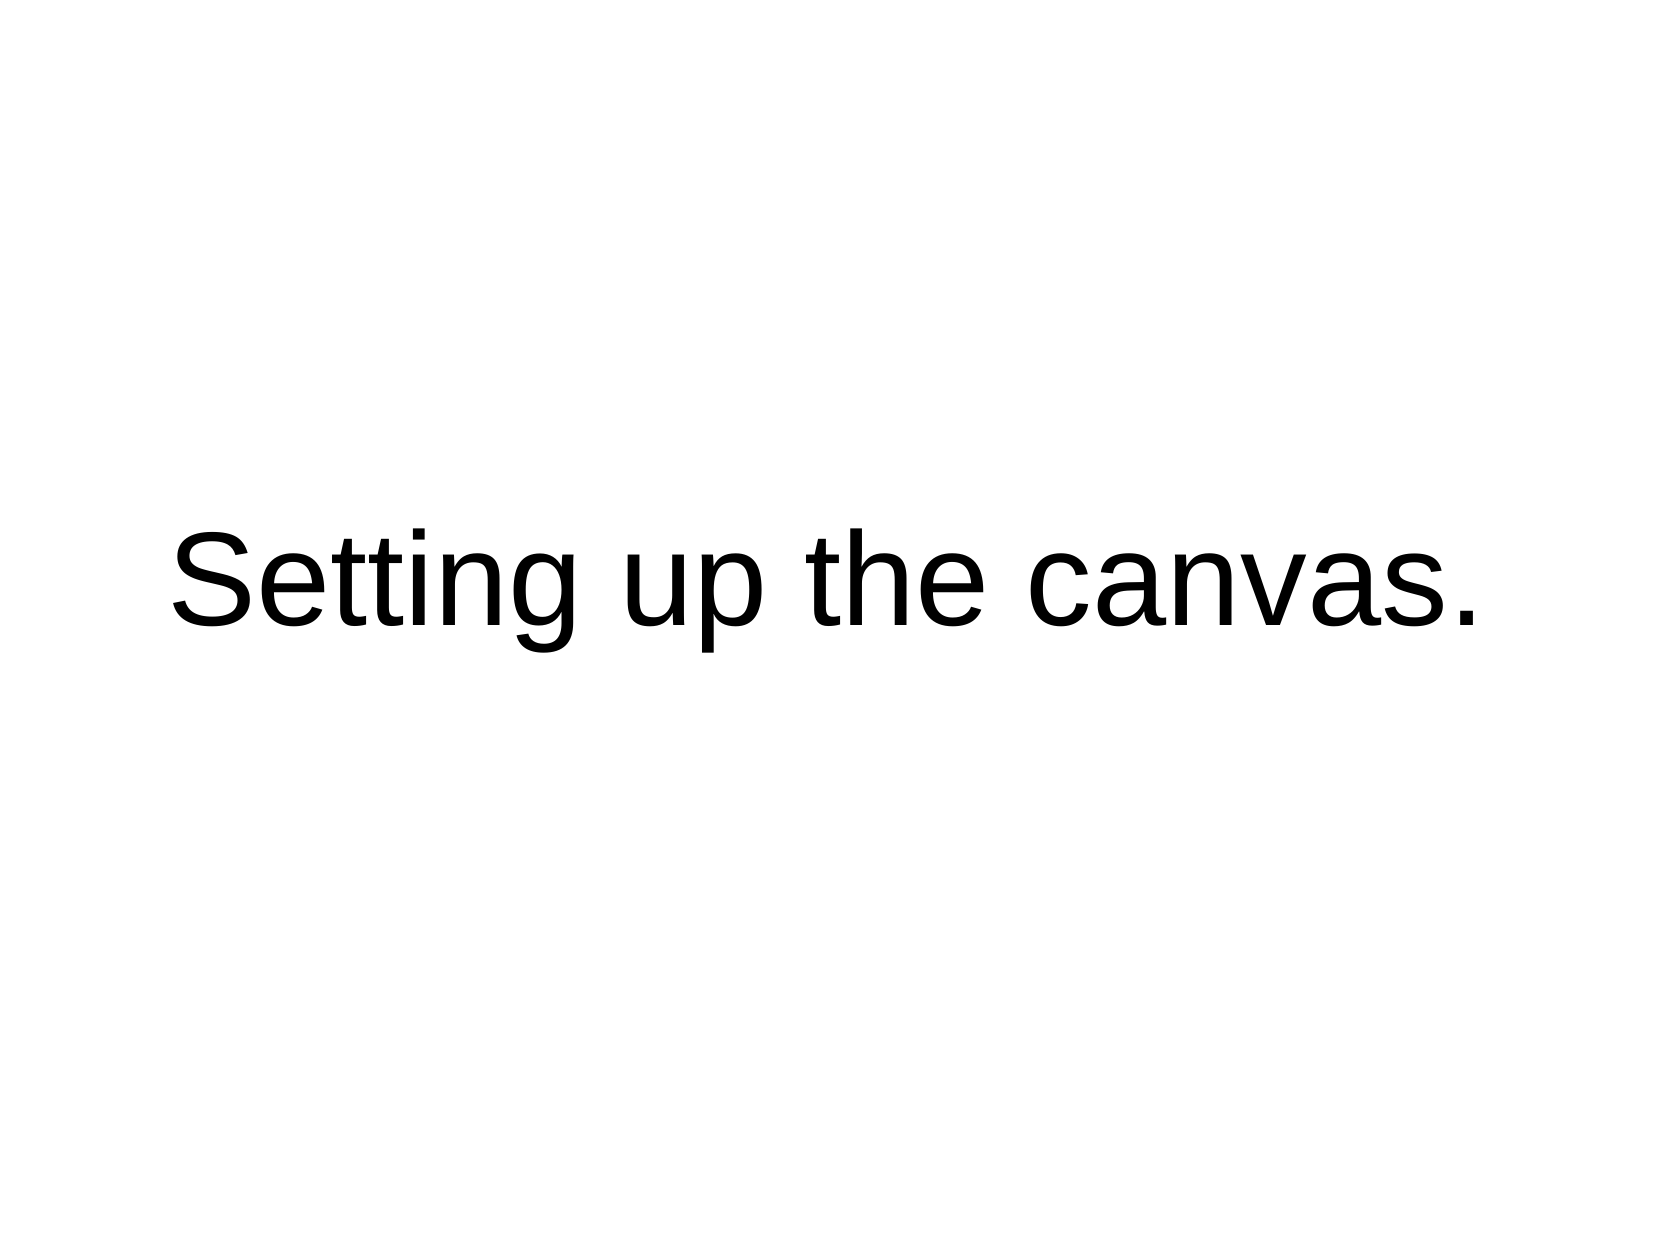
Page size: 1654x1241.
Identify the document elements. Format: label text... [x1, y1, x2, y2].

subtitle Setting up the canvas. [82, 56, 1571, 1102]
